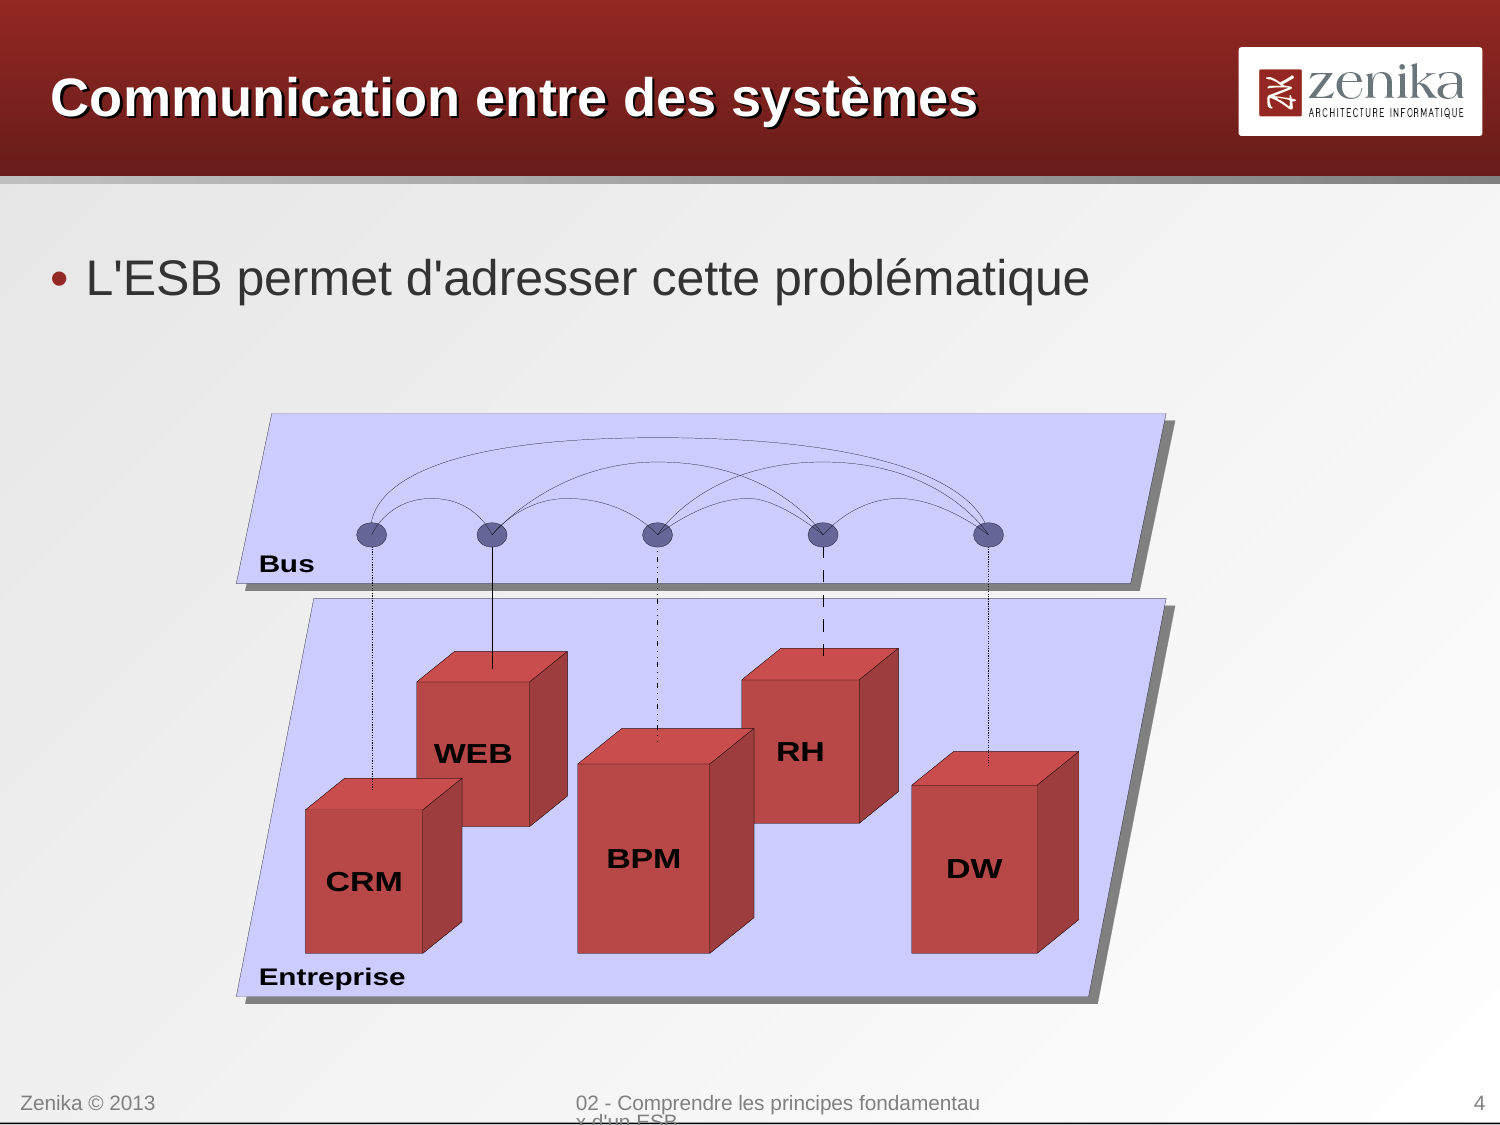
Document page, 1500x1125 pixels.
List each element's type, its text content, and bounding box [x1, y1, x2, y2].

picture [1257, 58, 1464, 125]
list L'ESB permet d'adresser cette problématique [50, 250, 1477, 1064]
picture [236, 413, 1176, 1004]
title Communication entre des systèmes [50, 22, 1206, 172]
